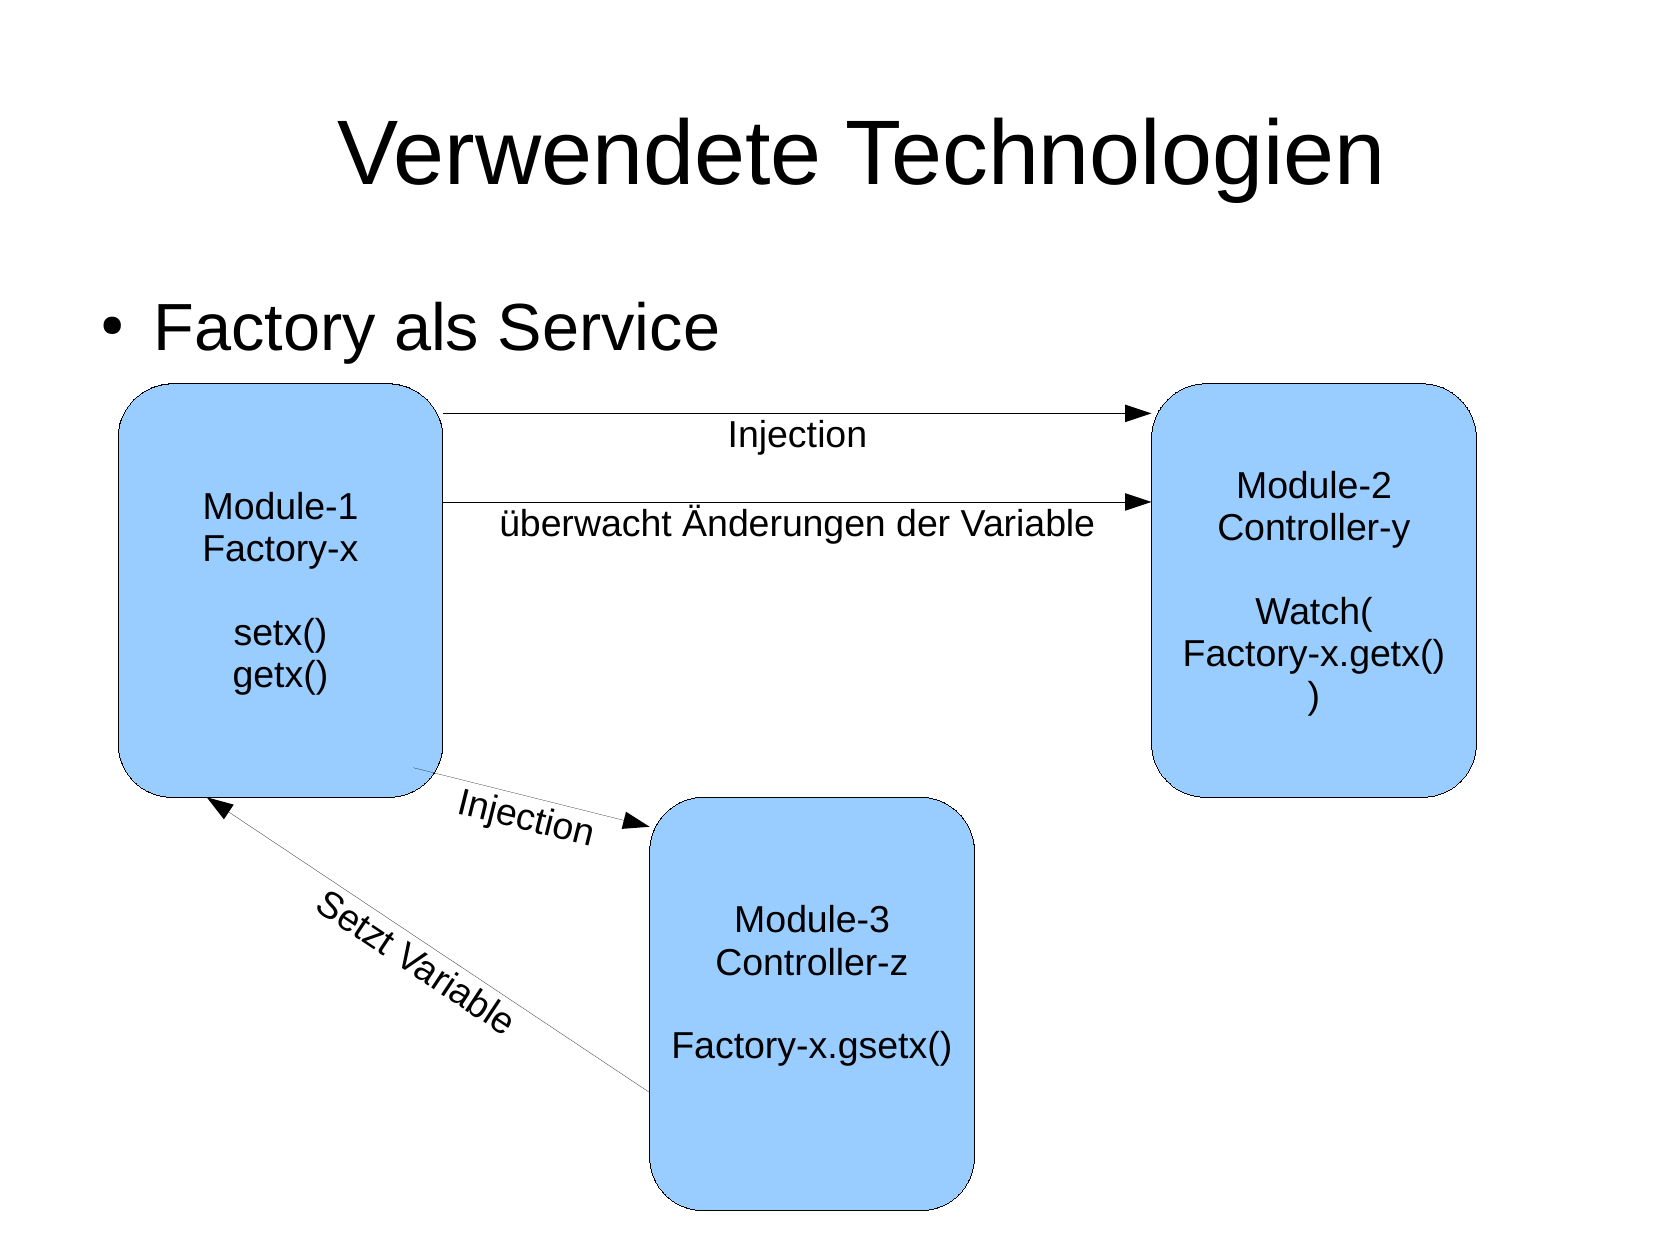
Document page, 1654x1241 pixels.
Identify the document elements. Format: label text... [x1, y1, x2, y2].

title Verwendete Technologien [82, 49, 1571, 257]
text_box Module-3 Controller-z Factory-x.gsetx() [649, 797, 975, 1211]
list Factory als Service [82, 290, 1571, 1010]
